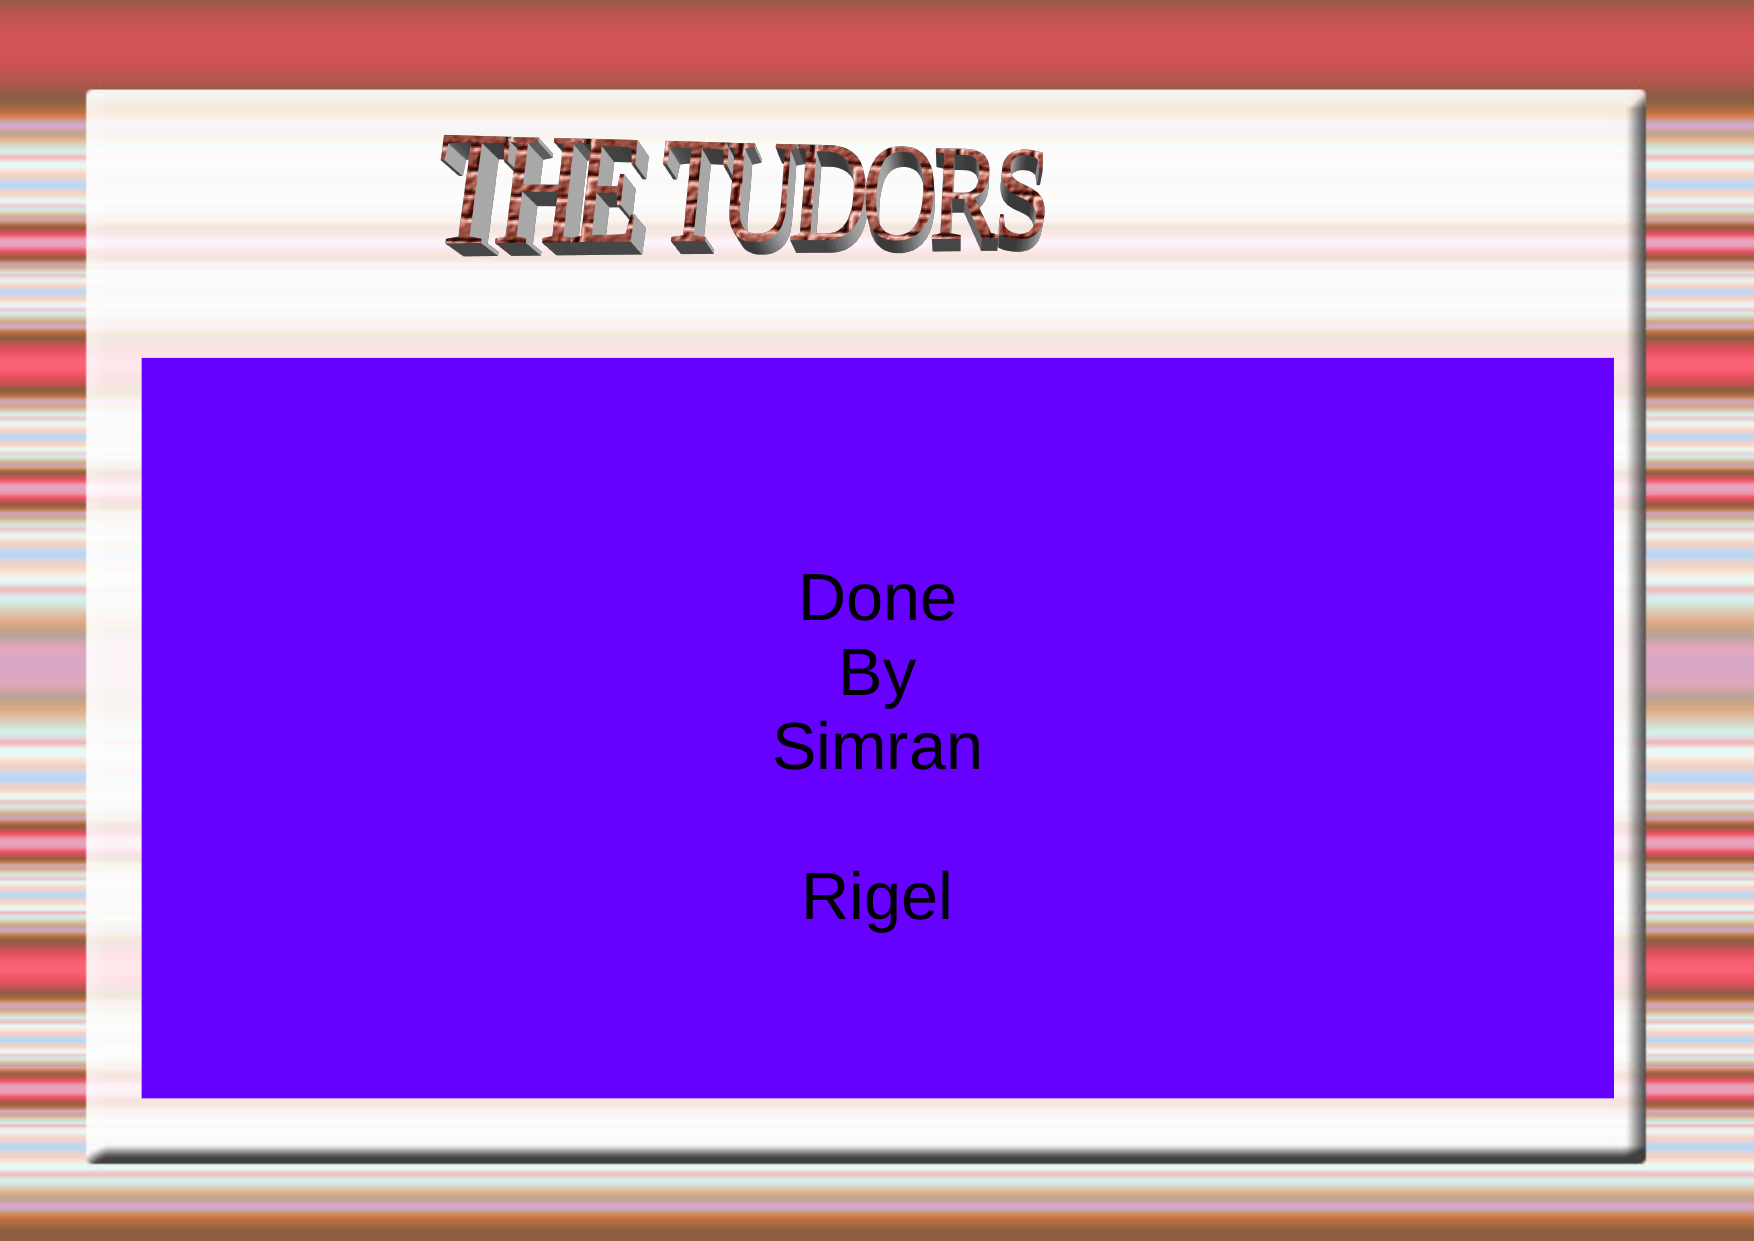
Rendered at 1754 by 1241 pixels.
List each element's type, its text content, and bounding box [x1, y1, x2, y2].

picture [0, 0, 1754, 1241]
subtitle Done By Simran Rigel [141, 357, 1614, 1099]
title [59, 96, 1532, 284]
